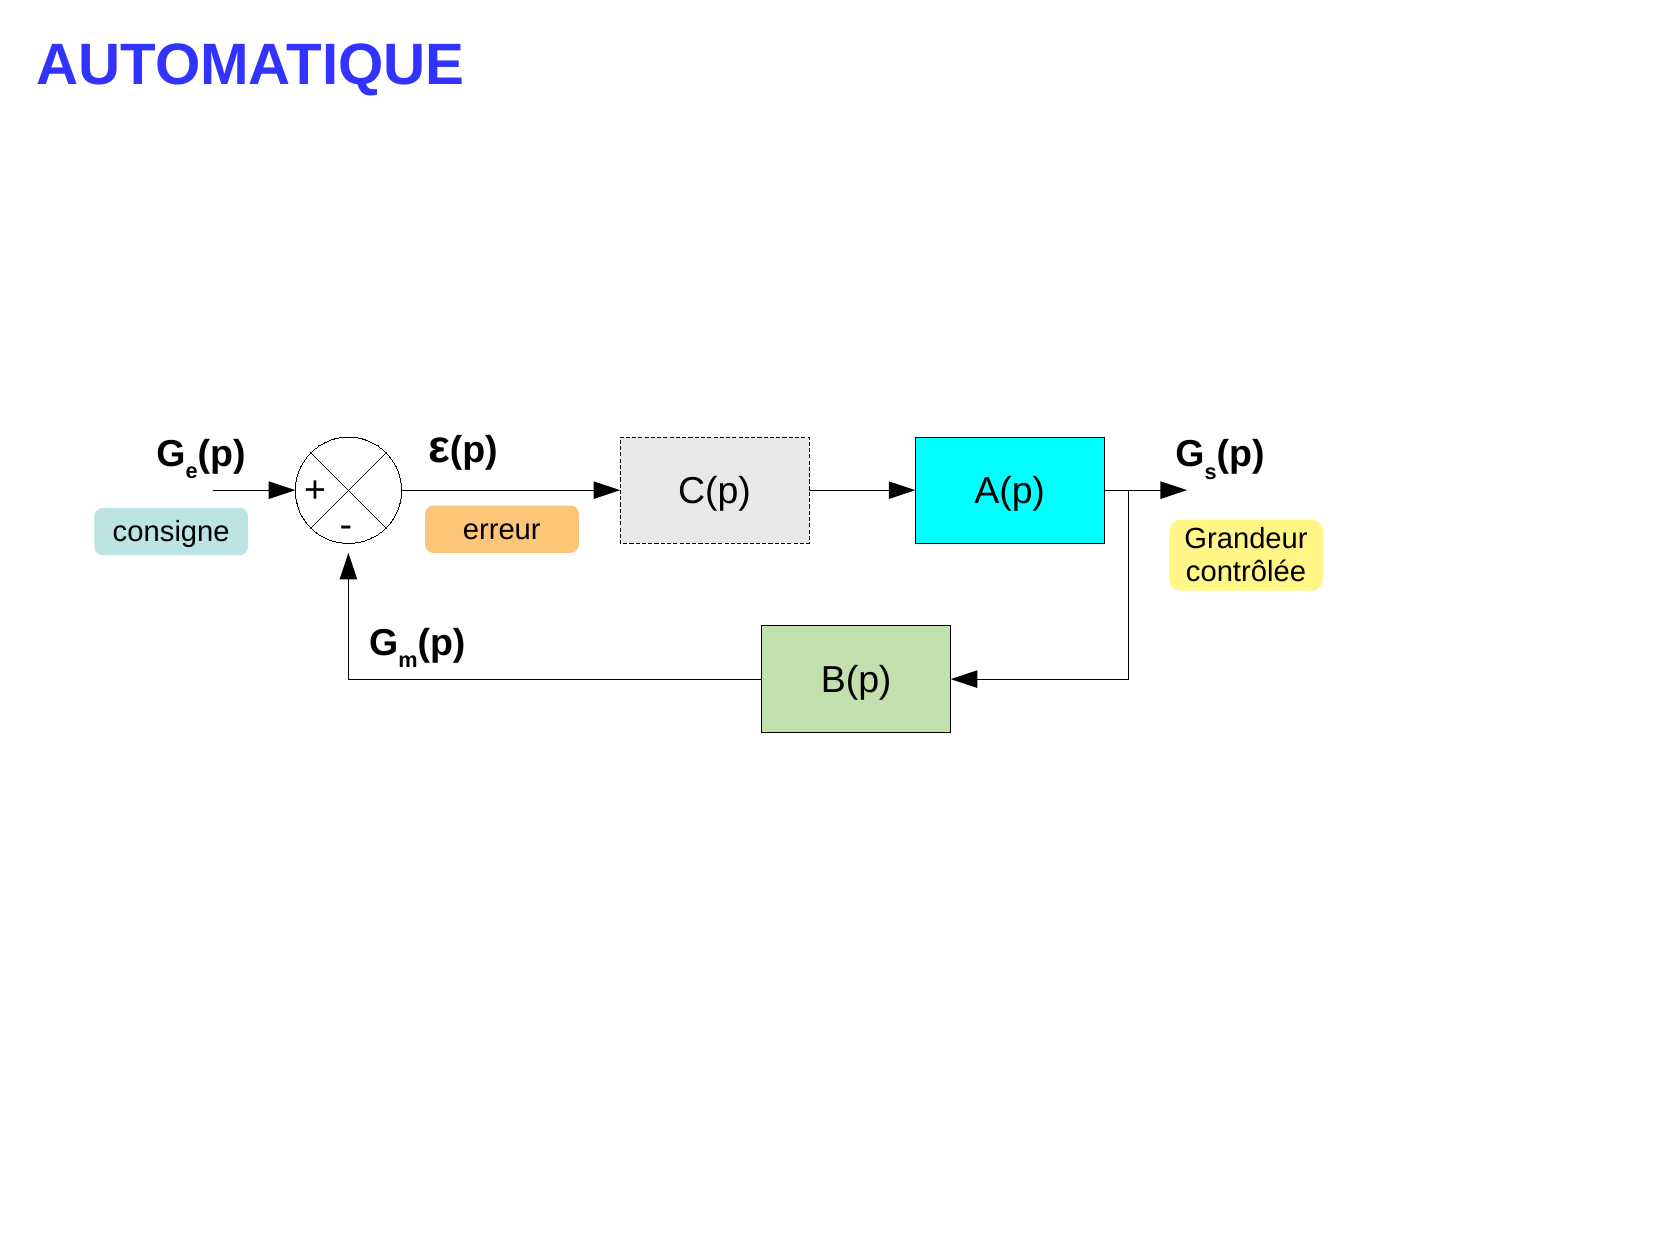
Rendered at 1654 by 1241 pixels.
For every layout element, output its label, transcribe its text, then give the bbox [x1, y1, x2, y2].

text_box C(p) [620, 437, 810, 544]
text_box [304, 437, 402, 538]
text_box Ge(p) [141, 425, 272, 491]
text_box Gm(p) [354, 614, 485, 680]
text_box Grandeur contrôlée [1169, 519, 1323, 591]
text_box ε(p) [413, 413, 544, 480]
text_box + [289, 460, 337, 518]
text_box Gs(p) [1160, 425, 1291, 492]
text_box AUTOMATIQUE [21, 23, 480, 170]
text_box B(p) [761, 625, 951, 733]
text_box [303, 518, 324, 538]
text_box - [324, 496, 373, 553]
text_box consigne [94, 507, 249, 556]
text_box A(p) [915, 437, 1105, 544]
text_box erreur [425, 505, 579, 553]
